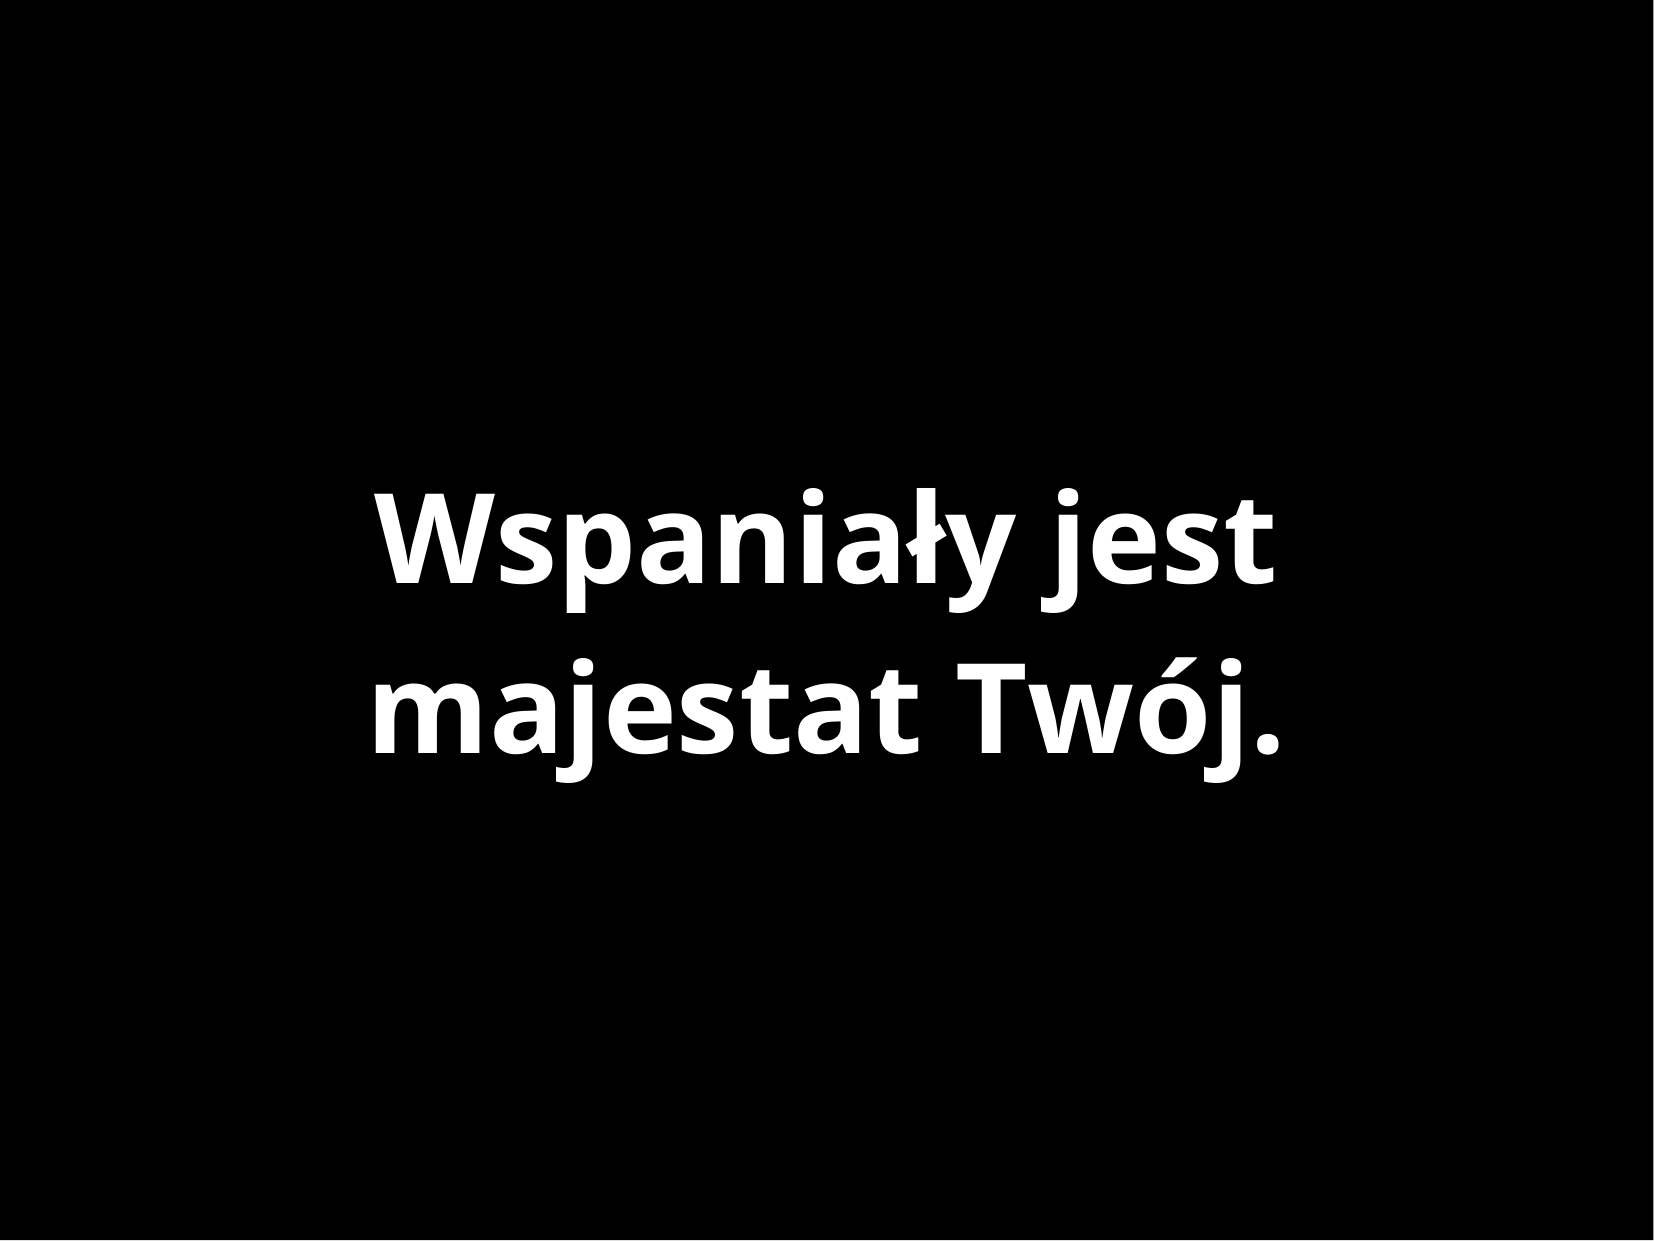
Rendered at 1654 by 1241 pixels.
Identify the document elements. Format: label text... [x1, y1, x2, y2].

title Wspaniały jest majestat Twój. [0, 0, 1654, 1241]
